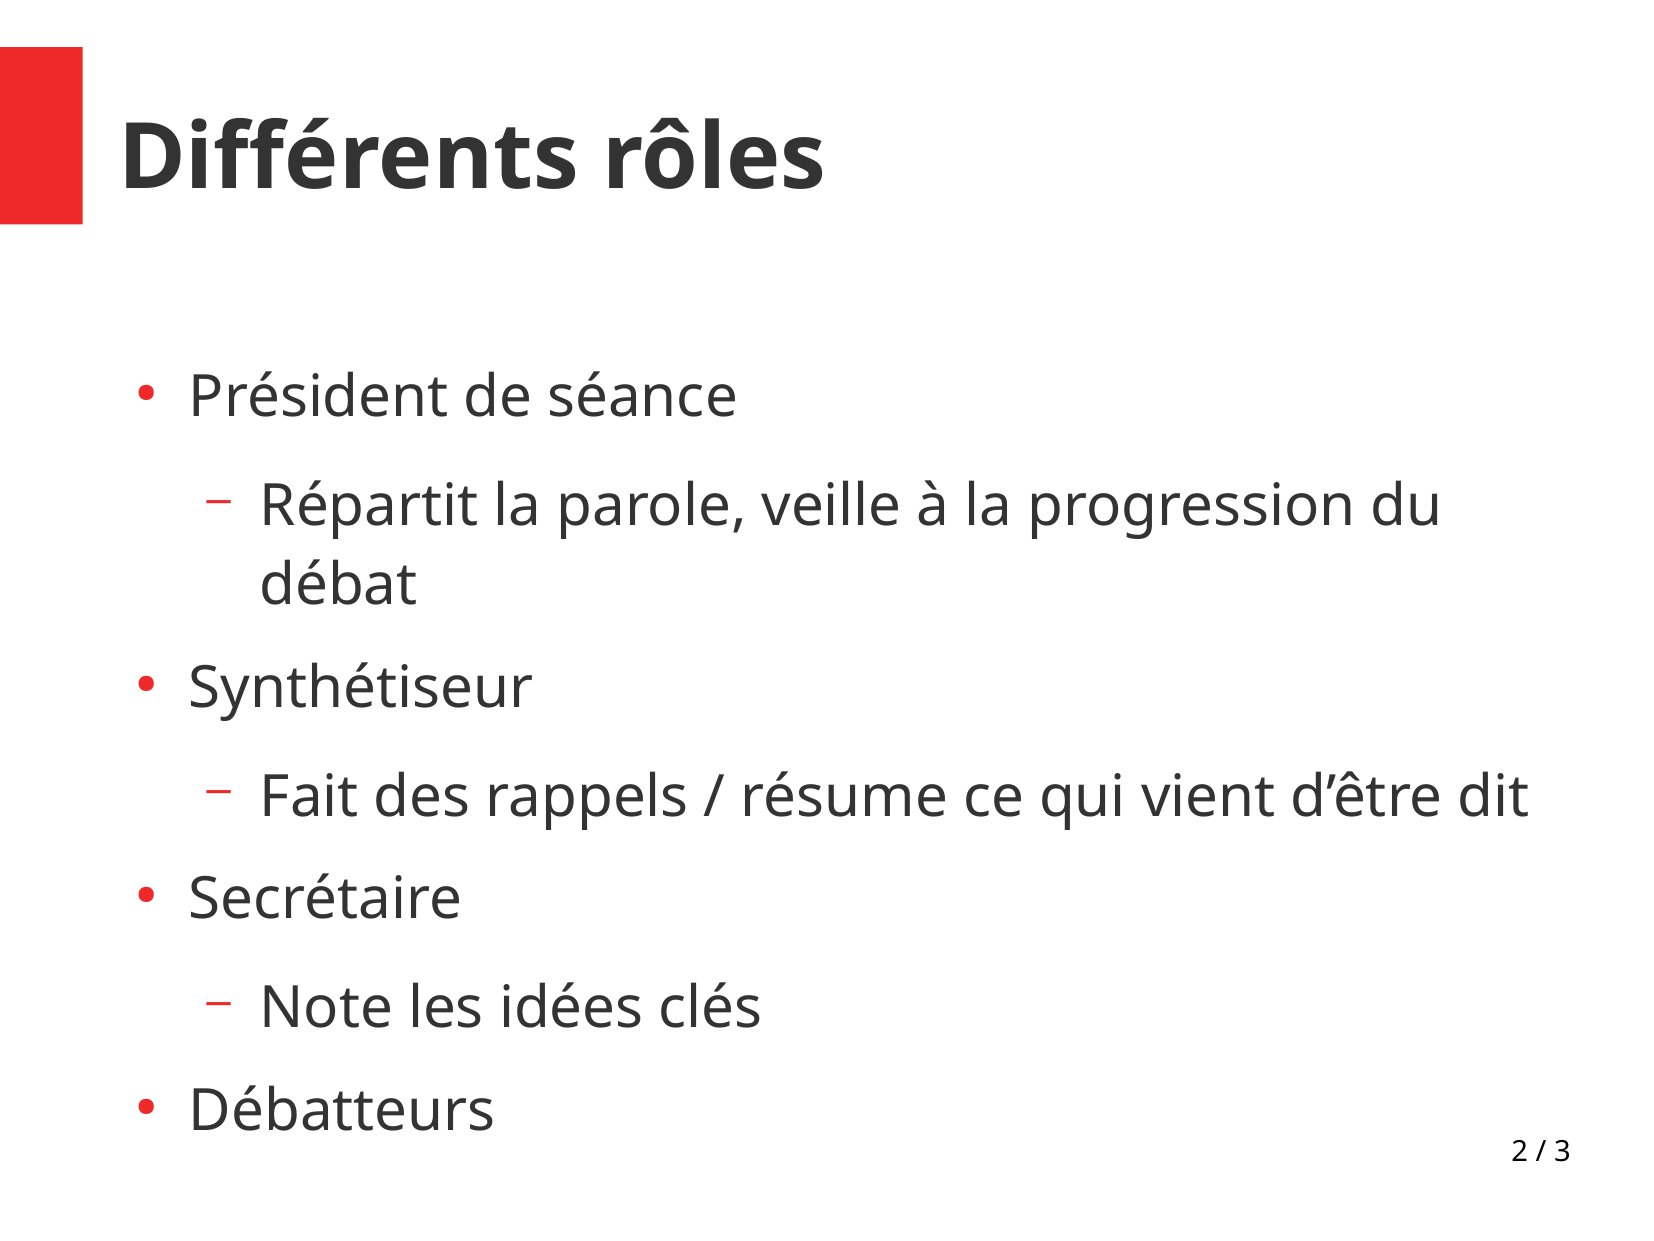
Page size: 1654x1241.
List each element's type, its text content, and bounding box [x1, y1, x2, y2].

title Différents rôles [118, 49, 1571, 257]
list Président de séance Répartit la parole, veille à la progression du débat Synthétiseur Fait des rappels / résume ce qui vient d’être dit Secrétaire Note les idées clés Débatteurs [118, 354, 1536, 1074]
